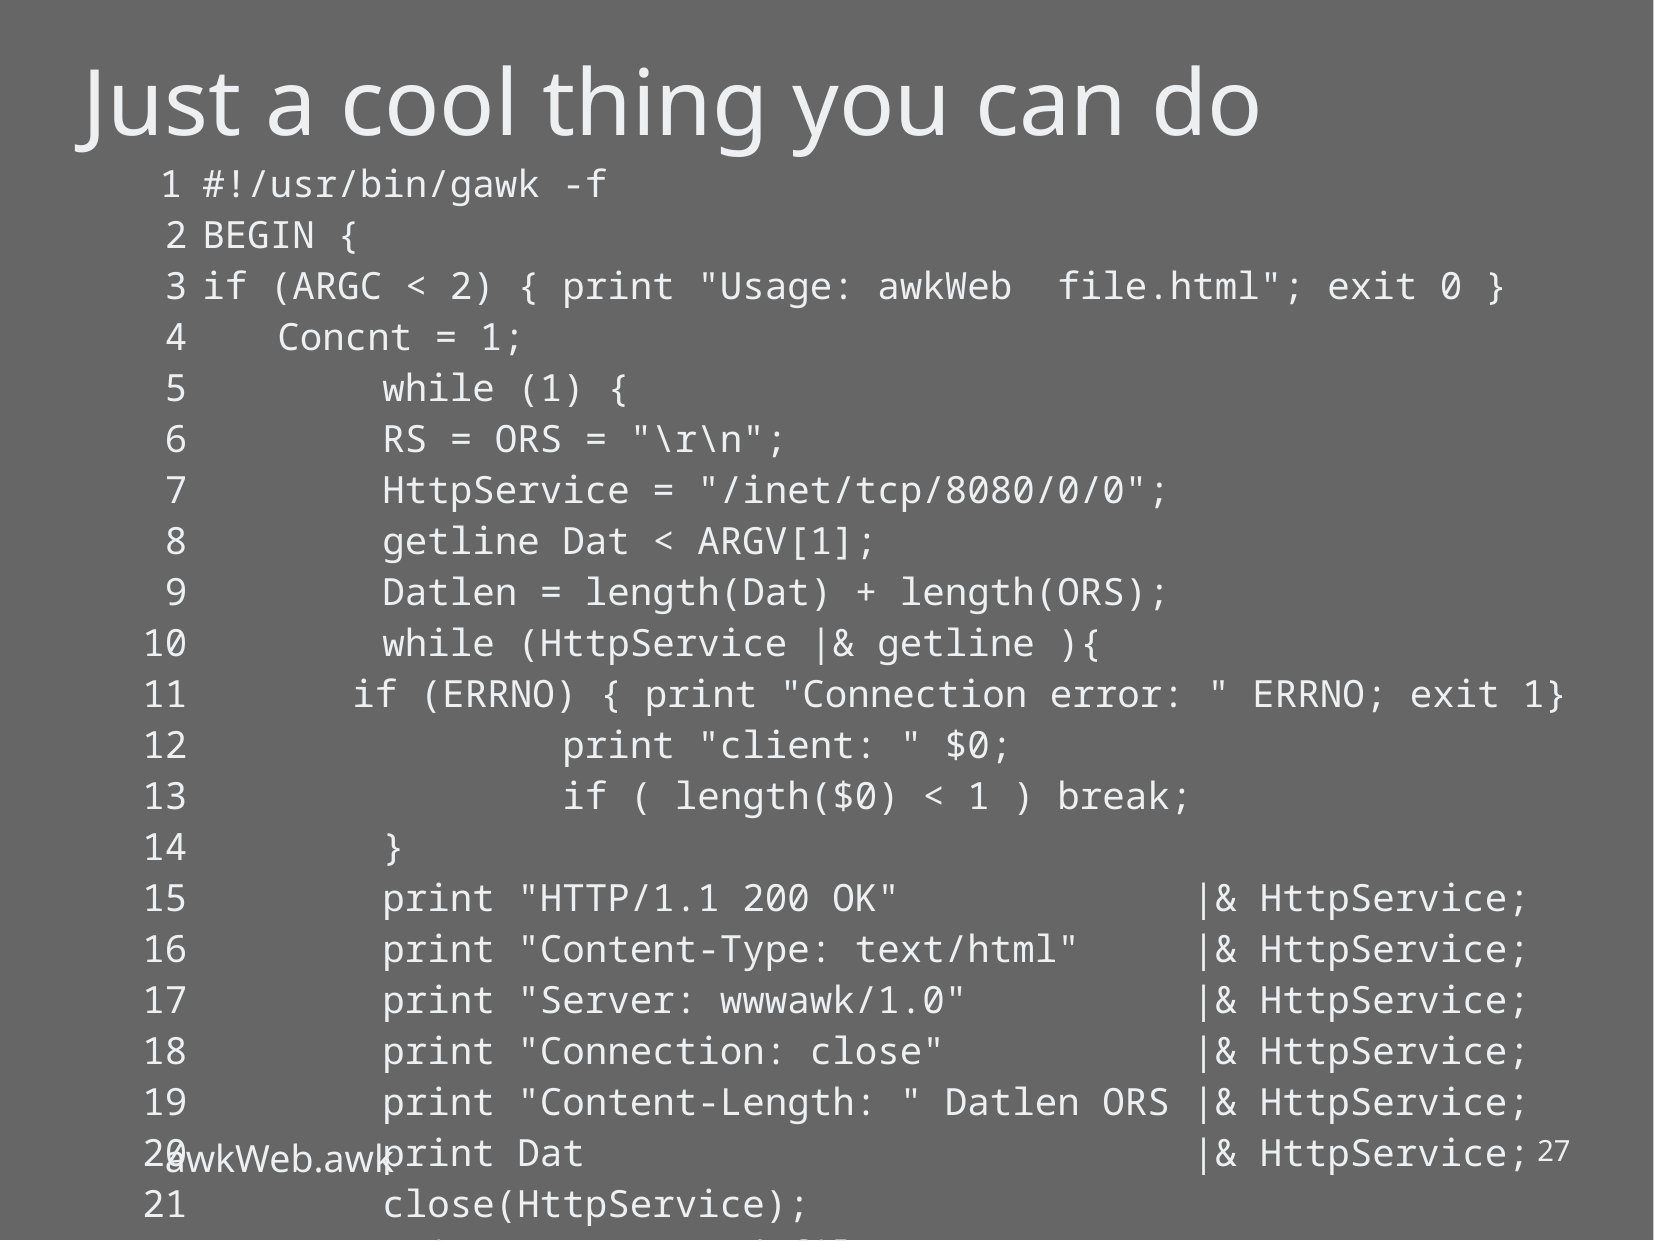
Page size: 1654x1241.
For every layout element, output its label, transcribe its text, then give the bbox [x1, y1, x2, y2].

title Just a cool thing you can do [82, 46, 1571, 150]
text_box 1 #!/usr/bin/gawk -f 2 BEGIN { 3 if (ARGC < 2) { print "Usage: awkWeb file.html"; exit 0 } 4 Concnt = 1; 5 while (1) { 6 RS = ORS = "\r\n"; 7 HttpService = "/inet/tcp/8080/0/0"; 8 getline Dat < ARGV[1]; 9 Datlen = length(Dat) + length(ORS); 10 while (HttpService |& getline ){ 11 if (ERRNO) { print "Connection error: " ERRNO; exit 1} 12 print "client: " $0; 13 if ( length($0) < 1 ) break; 14 } 15 print "HTTP/1.1 200 OK" |& HttpService; 16 print "Content-Type: text/html" |& HttpService; 17 print "Server: wwwawk/1.0" |& HttpService; 18 print "Connection: close" |& HttpService; 19 print "Content-Length: " Datlen ORS |& HttpService; 20 print Dat |& HttpService; 21 close(HttpService); 22 print "OK: served file " ARGV[1] ", count " Concnt; 23 Concnt++; 24 } 25 } [37, 150, 1651, 1238]
text_box awkWeb.awk [150, 1125, 526, 1178]
